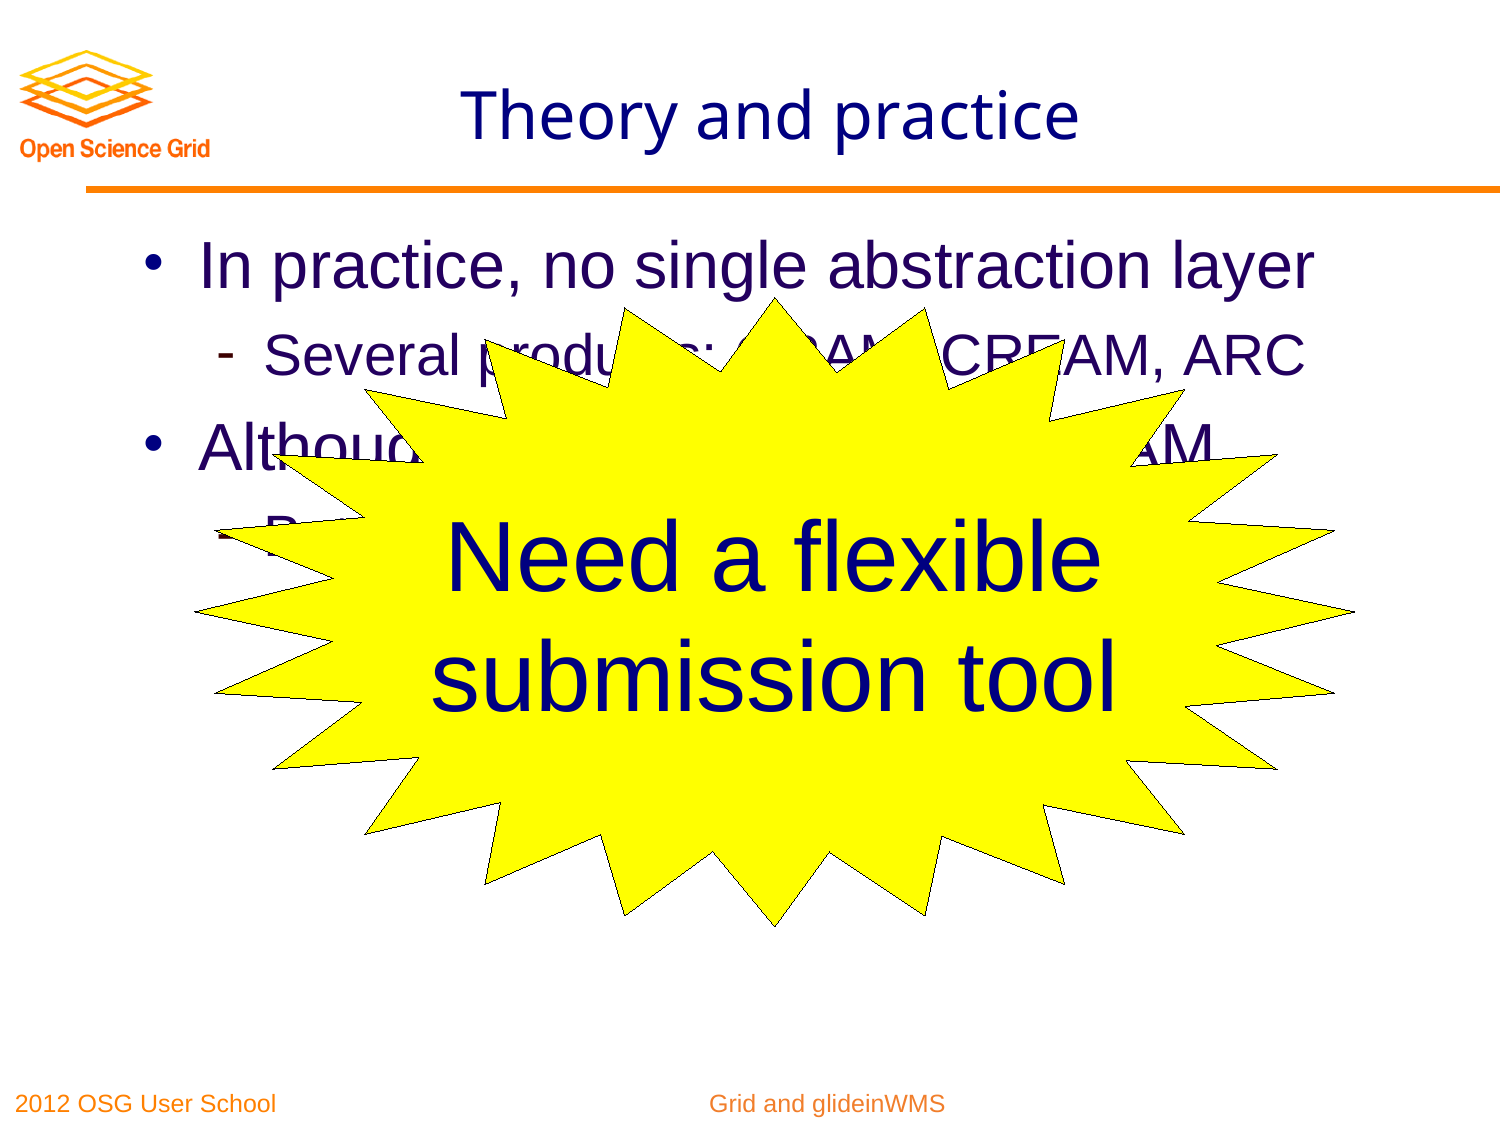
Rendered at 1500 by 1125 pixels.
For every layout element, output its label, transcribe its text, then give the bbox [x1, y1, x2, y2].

text_box Need a flexible submission tool [194, 297, 1355, 927]
title Theory and practice [201, 18, 1342, 207]
picture [0, 27, 201, 179]
list In practice, no single abstraction layer Several products: GRAM, CREAM, ARC Although OSG mostly uses GRAM But even this is under discussion [127, 214, 1403, 957]
